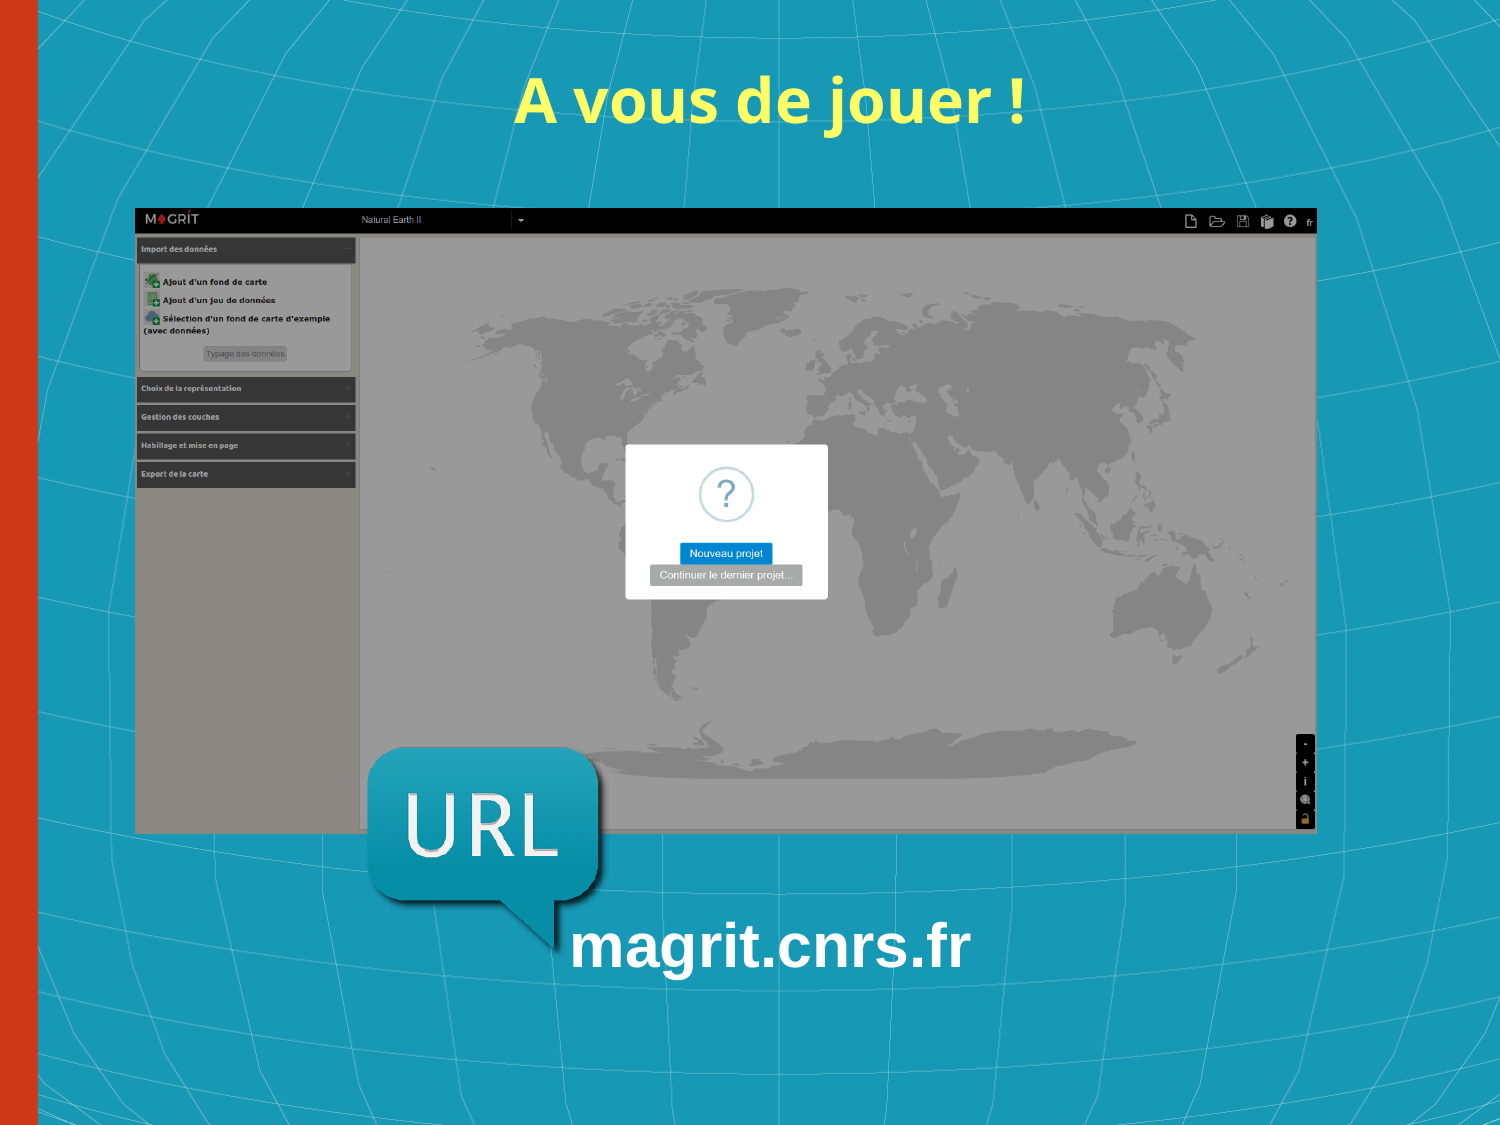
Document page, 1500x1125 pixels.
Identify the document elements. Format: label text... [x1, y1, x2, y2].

picture [0, 0, 1500, 1125]
text_box magrit.cnrs.fr [555, 903, 999, 1058]
title A vous de jouer ! [65, 20, 1477, 178]
